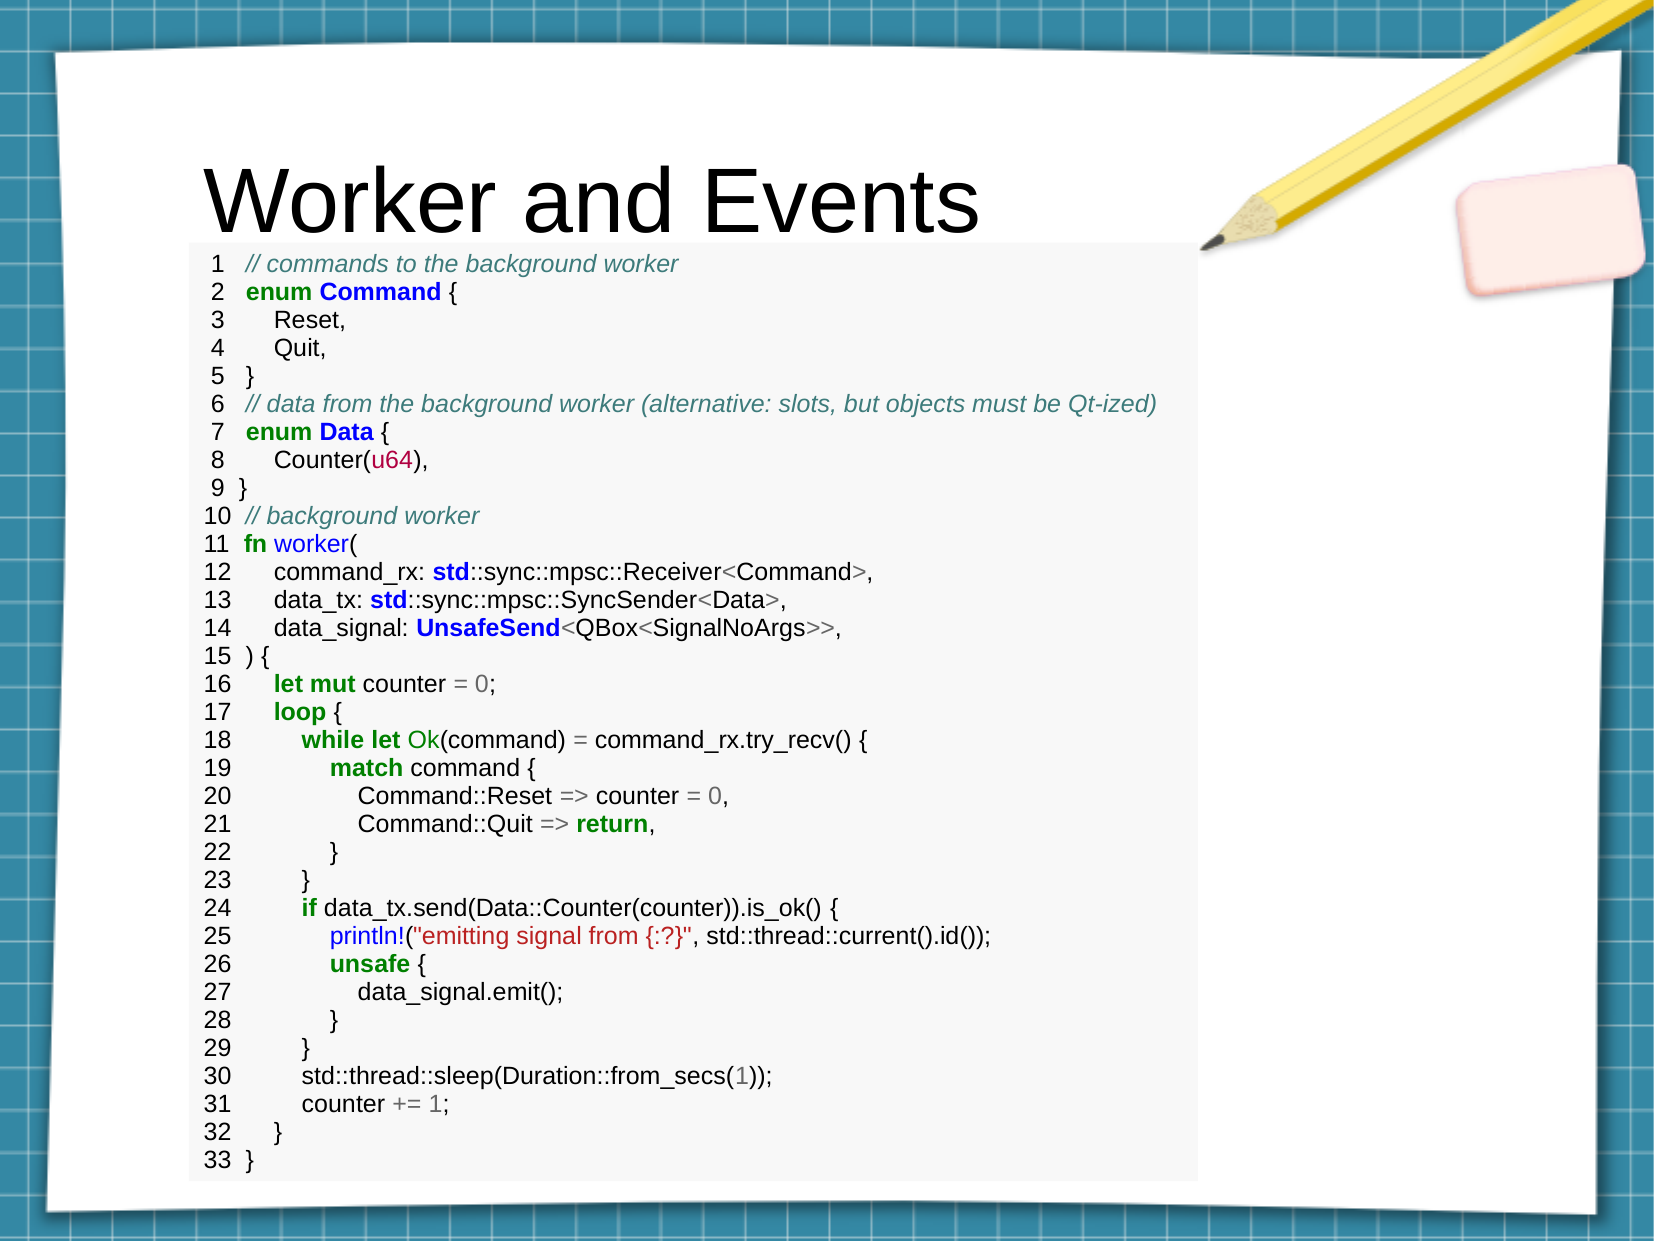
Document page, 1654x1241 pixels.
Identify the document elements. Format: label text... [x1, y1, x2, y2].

text_box Worker and Events [188, 141, 1347, 272]
text_box 1 // commands to the background worker 2 enum Command { 3 Reset, 4 Quit, 5 } 6 // data from the background worker (alternative: slots, but objects must be Qt-ized) 7 enum Data { 8 Counter(u64), 9 } 10 // background worker 11 fn worker( 12 command_rx: std::sync::mpsc::Receiver<Command>, 13 data_tx: std::sync::mpsc::SyncSender<Data>, 14 data_signal: UnsafeSend<QBox<SignalNoArgs>>, 15 ) { 16 let mut counter = 0; 17 loop { 18 while let Ok(command) = command_rx.try_recv() { 19 match command { 20 Command::Reset => counter = 0, 21 Command::Quit => return, 22 } 23 } 24 if data_tx.send(Data::Counter(counter)).is_ok() { 25 println!("emitting signal from {:?}", std::thread::current().id()); 26 unsafe { 27 data_signal.emit(); 28 } 29 } 30 std::thread::sleep(Duration::from_secs(1)); 31 counter += 1; 32 } 33 } [188, 242, 1198, 1182]
picture [0, 0, 1654, 1241]
